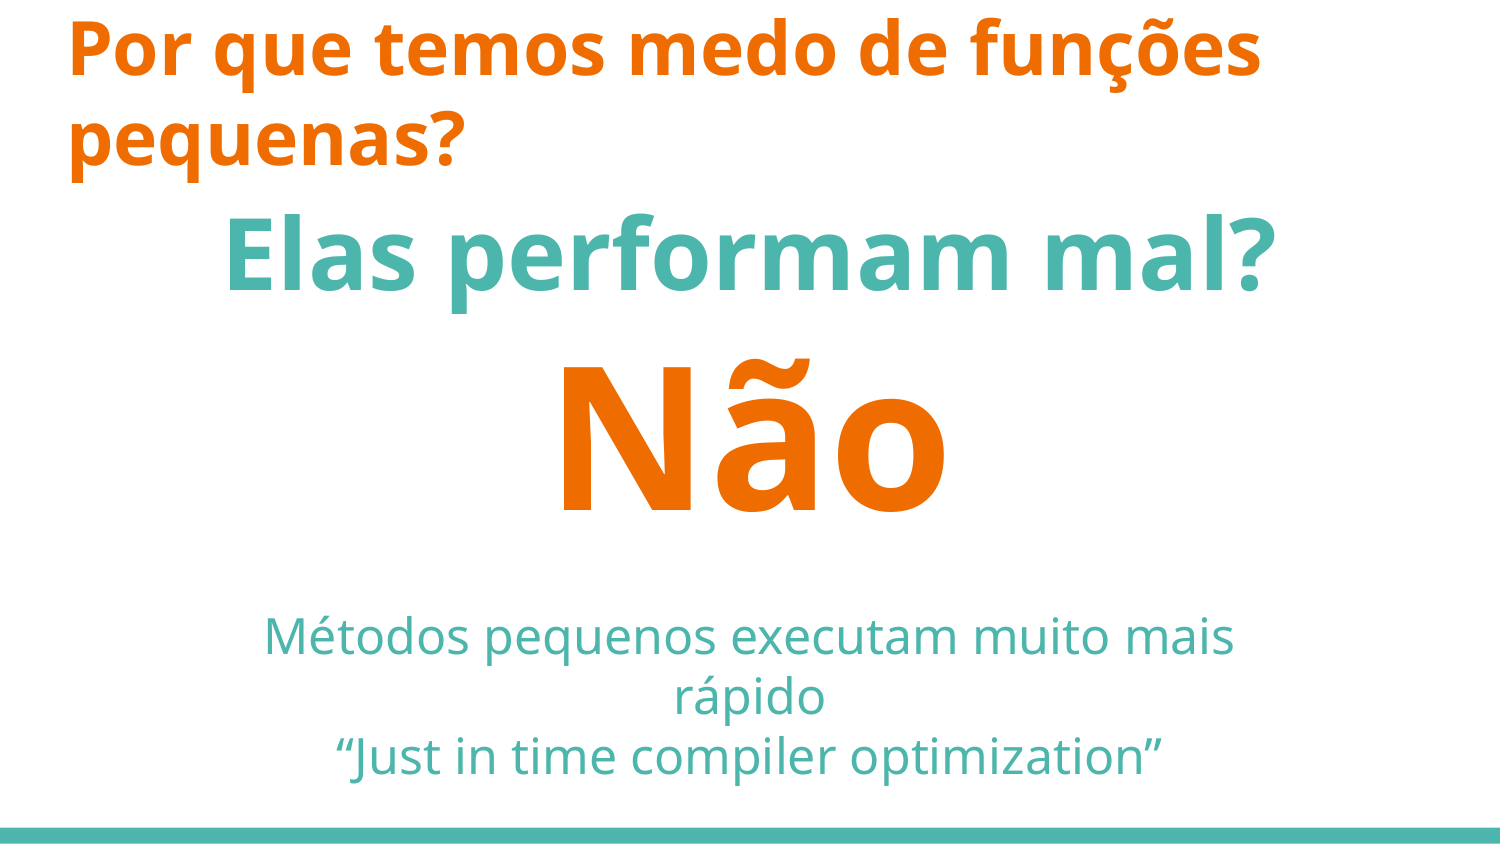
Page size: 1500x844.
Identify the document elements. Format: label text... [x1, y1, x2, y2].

title Por que temos medo de funções pequenas? [51, 0, 1449, 102]
text_box Elas performam mal? Não [0, 175, 1500, 533]
text_box Métodos pequenos executam muito mais rápido “Just in time compiler optimization” [166, 589, 1334, 803]
